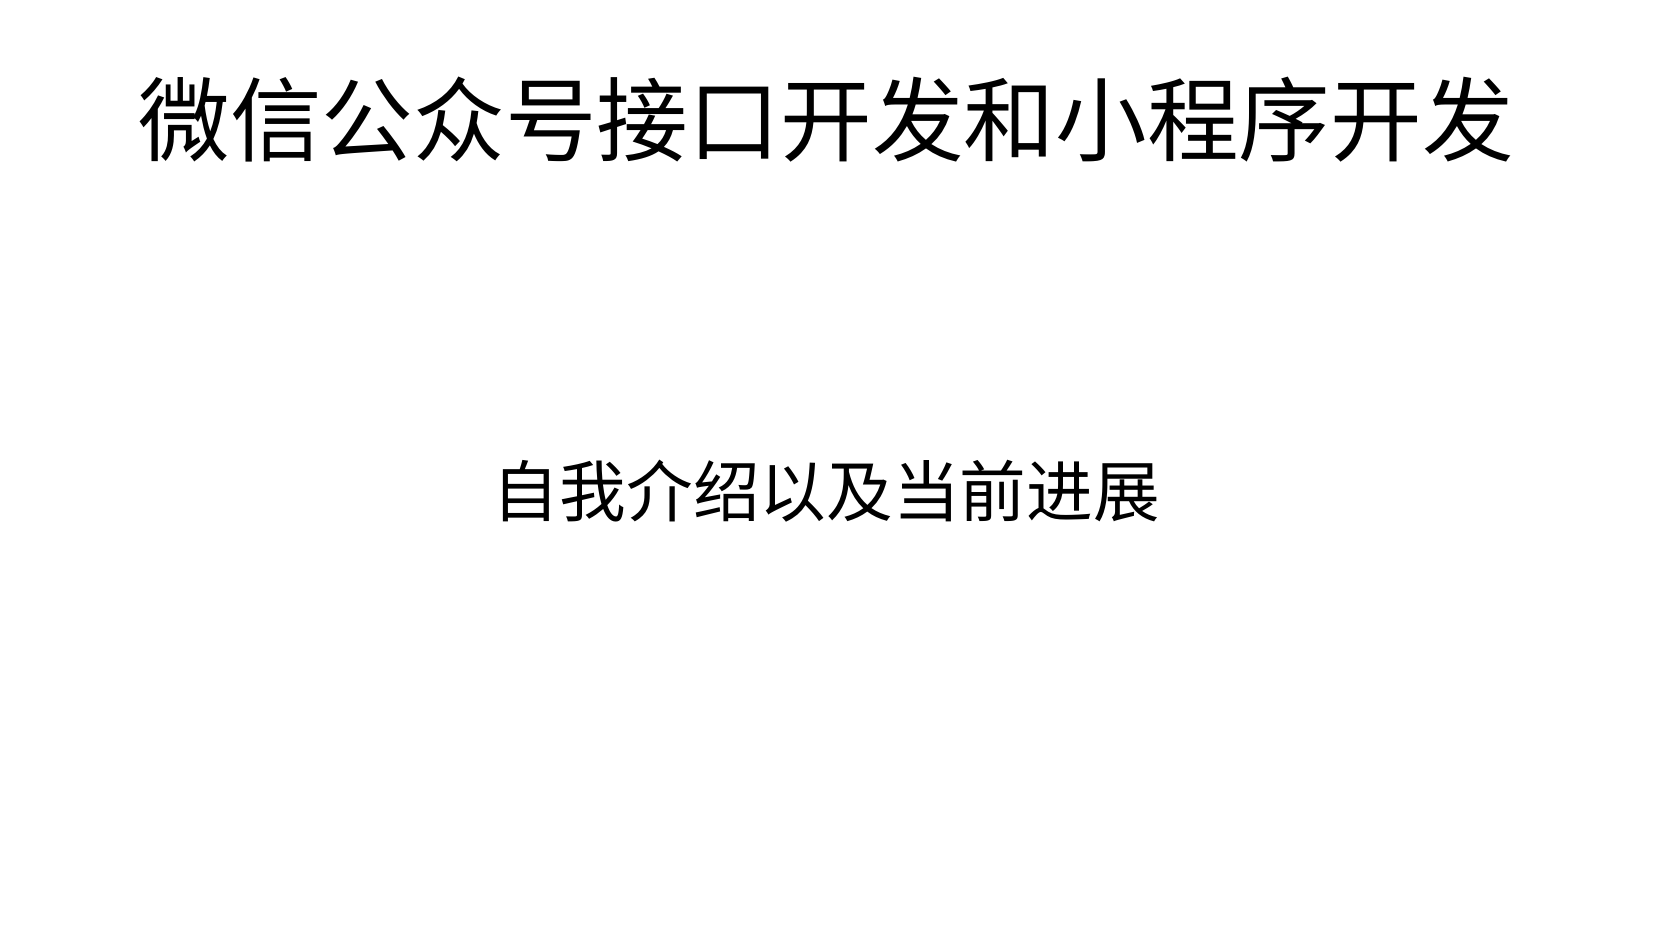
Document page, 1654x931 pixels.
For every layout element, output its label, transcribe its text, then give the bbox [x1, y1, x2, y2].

title 微信公众号接口开发和小程序开发 [82, 37, 1571, 193]
subtitle 自我介绍以及当前进展 [82, 217, 1571, 758]
